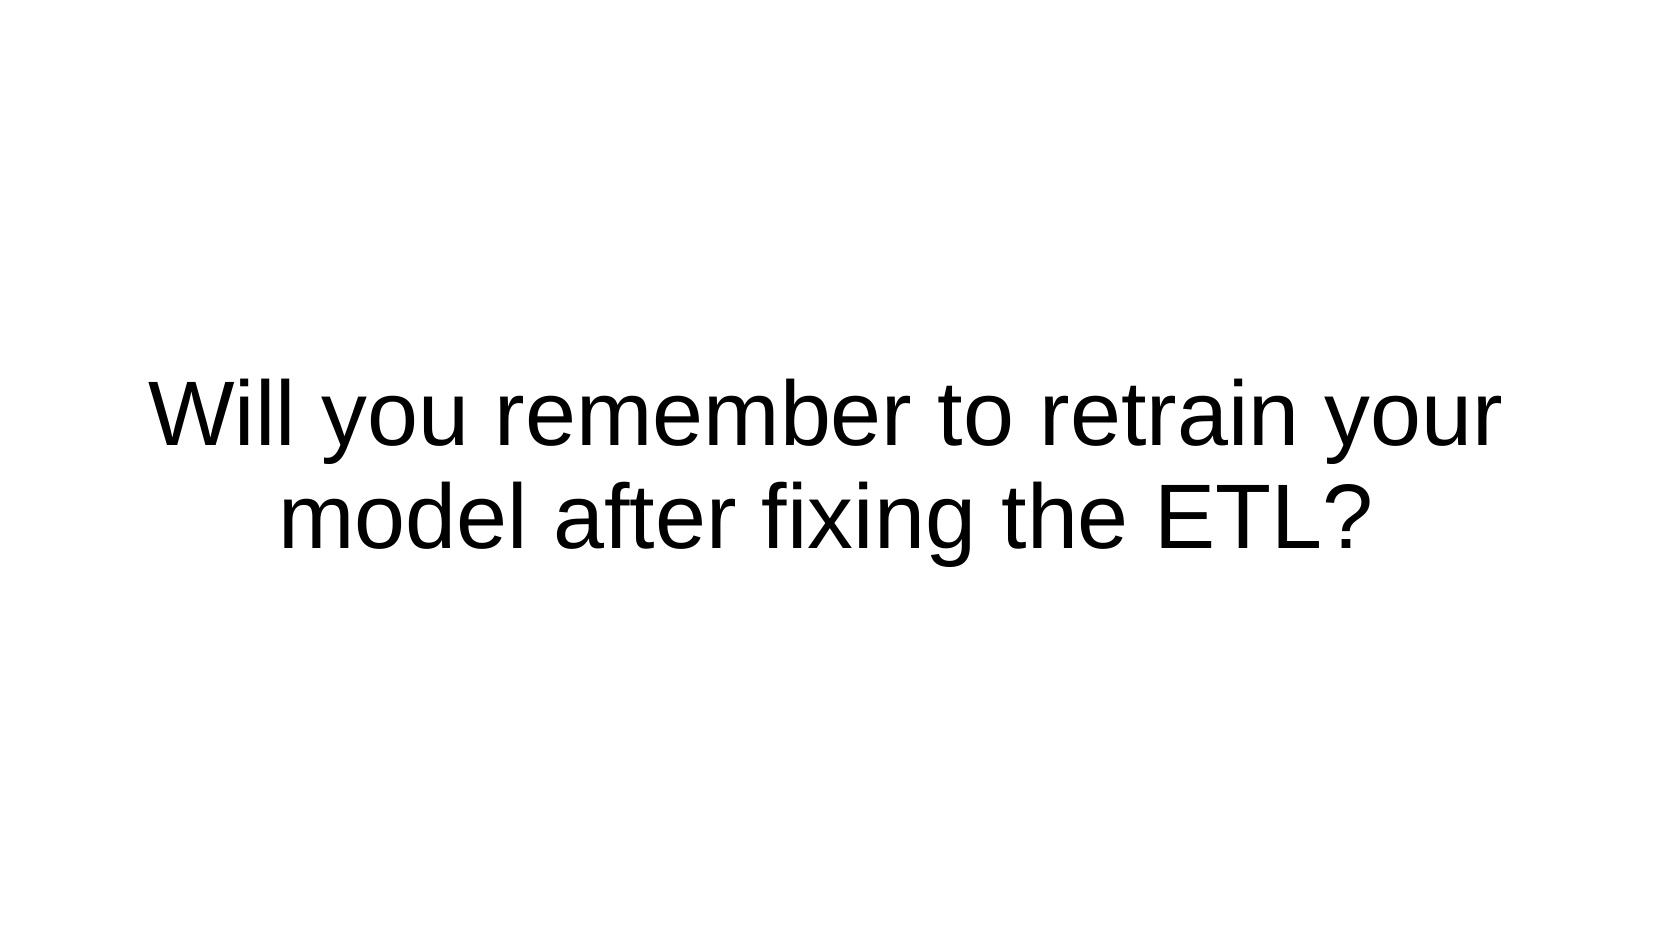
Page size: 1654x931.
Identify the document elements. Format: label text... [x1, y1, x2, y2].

title Will you remember to retrain your model after fixing the ETL? [73, 41, 1581, 890]
